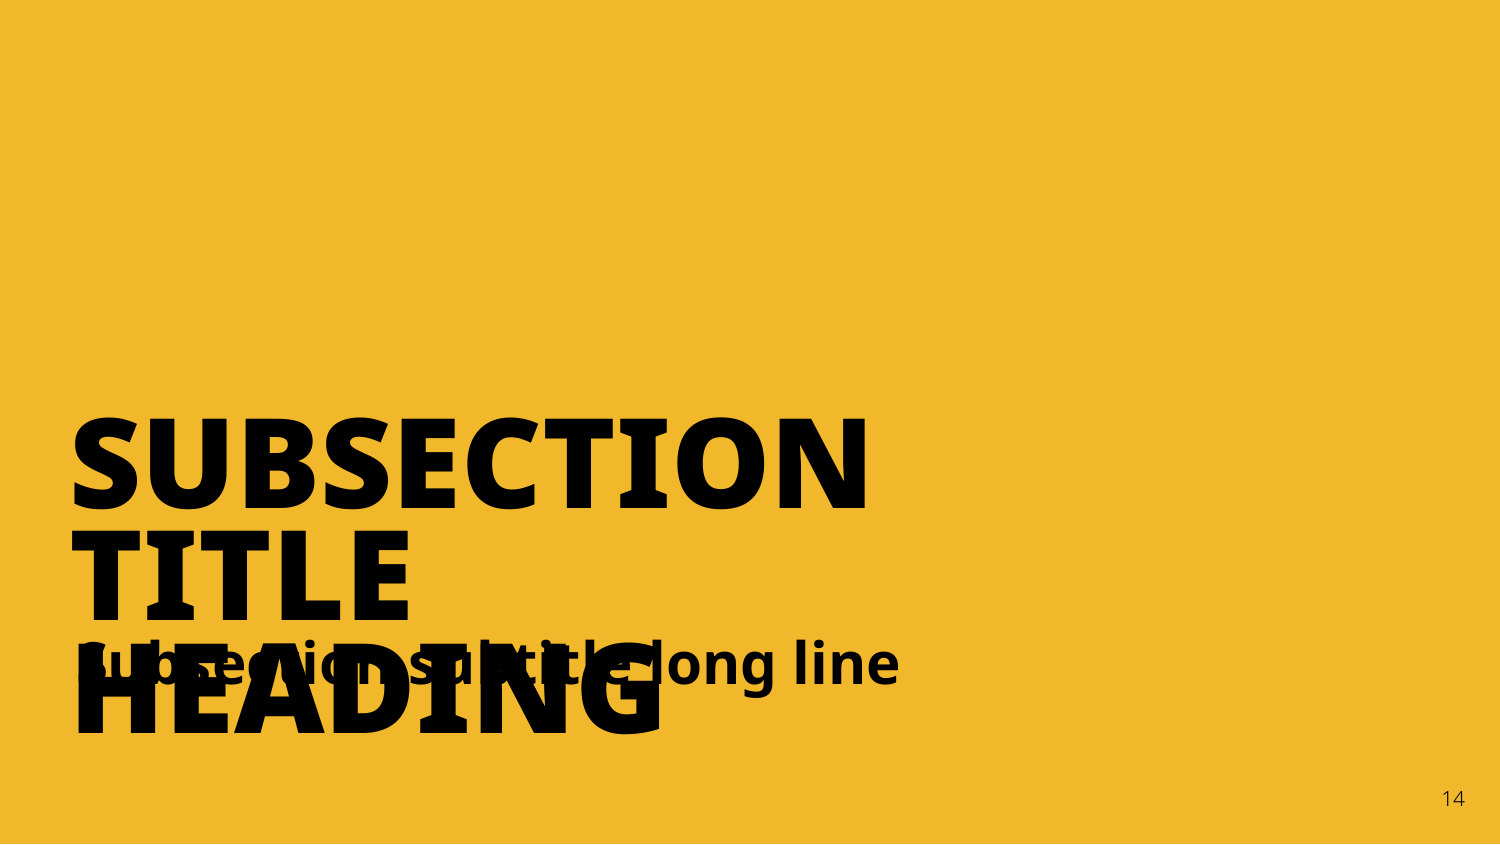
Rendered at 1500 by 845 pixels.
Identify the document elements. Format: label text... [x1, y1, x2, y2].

title Subsection Title heading [54, 403, 948, 681]
title Subsection subtitle long line [60, 611, 933, 712]
